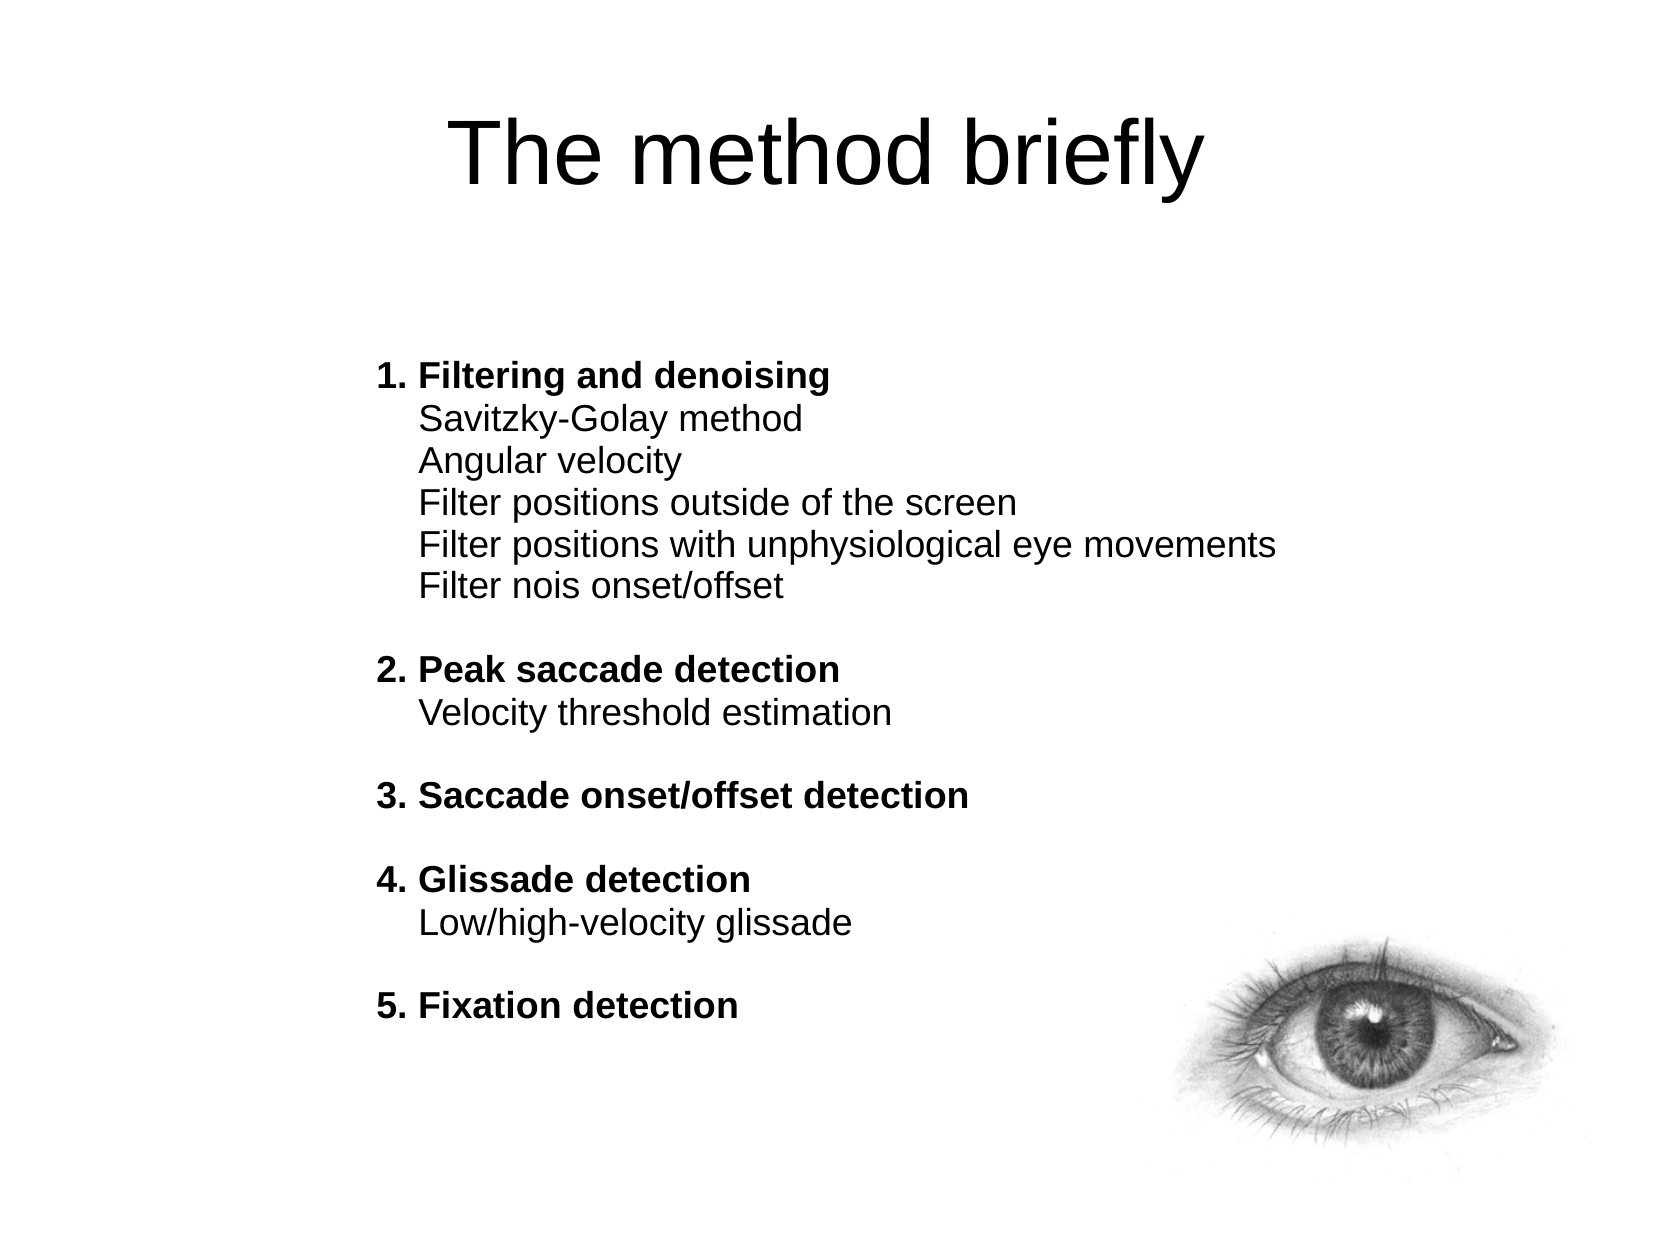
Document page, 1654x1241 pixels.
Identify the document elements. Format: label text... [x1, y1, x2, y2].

title The method briefly [82, 49, 1571, 257]
text_box 1. Filtering and denoising Savitzky-Golay method Angular velocity Filter positions outside of the screen Filter positions with unphysiological eye movements Filter nois onset/offset 2. Peak saccade detection Velocity threshold estimation 3. Saccade onset/offset detection 4. Glissade detection Low/high-velocity glissade 5. Fixation detection [361, 347, 1293, 1035]
picture [1125, 914, 1592, 1181]
